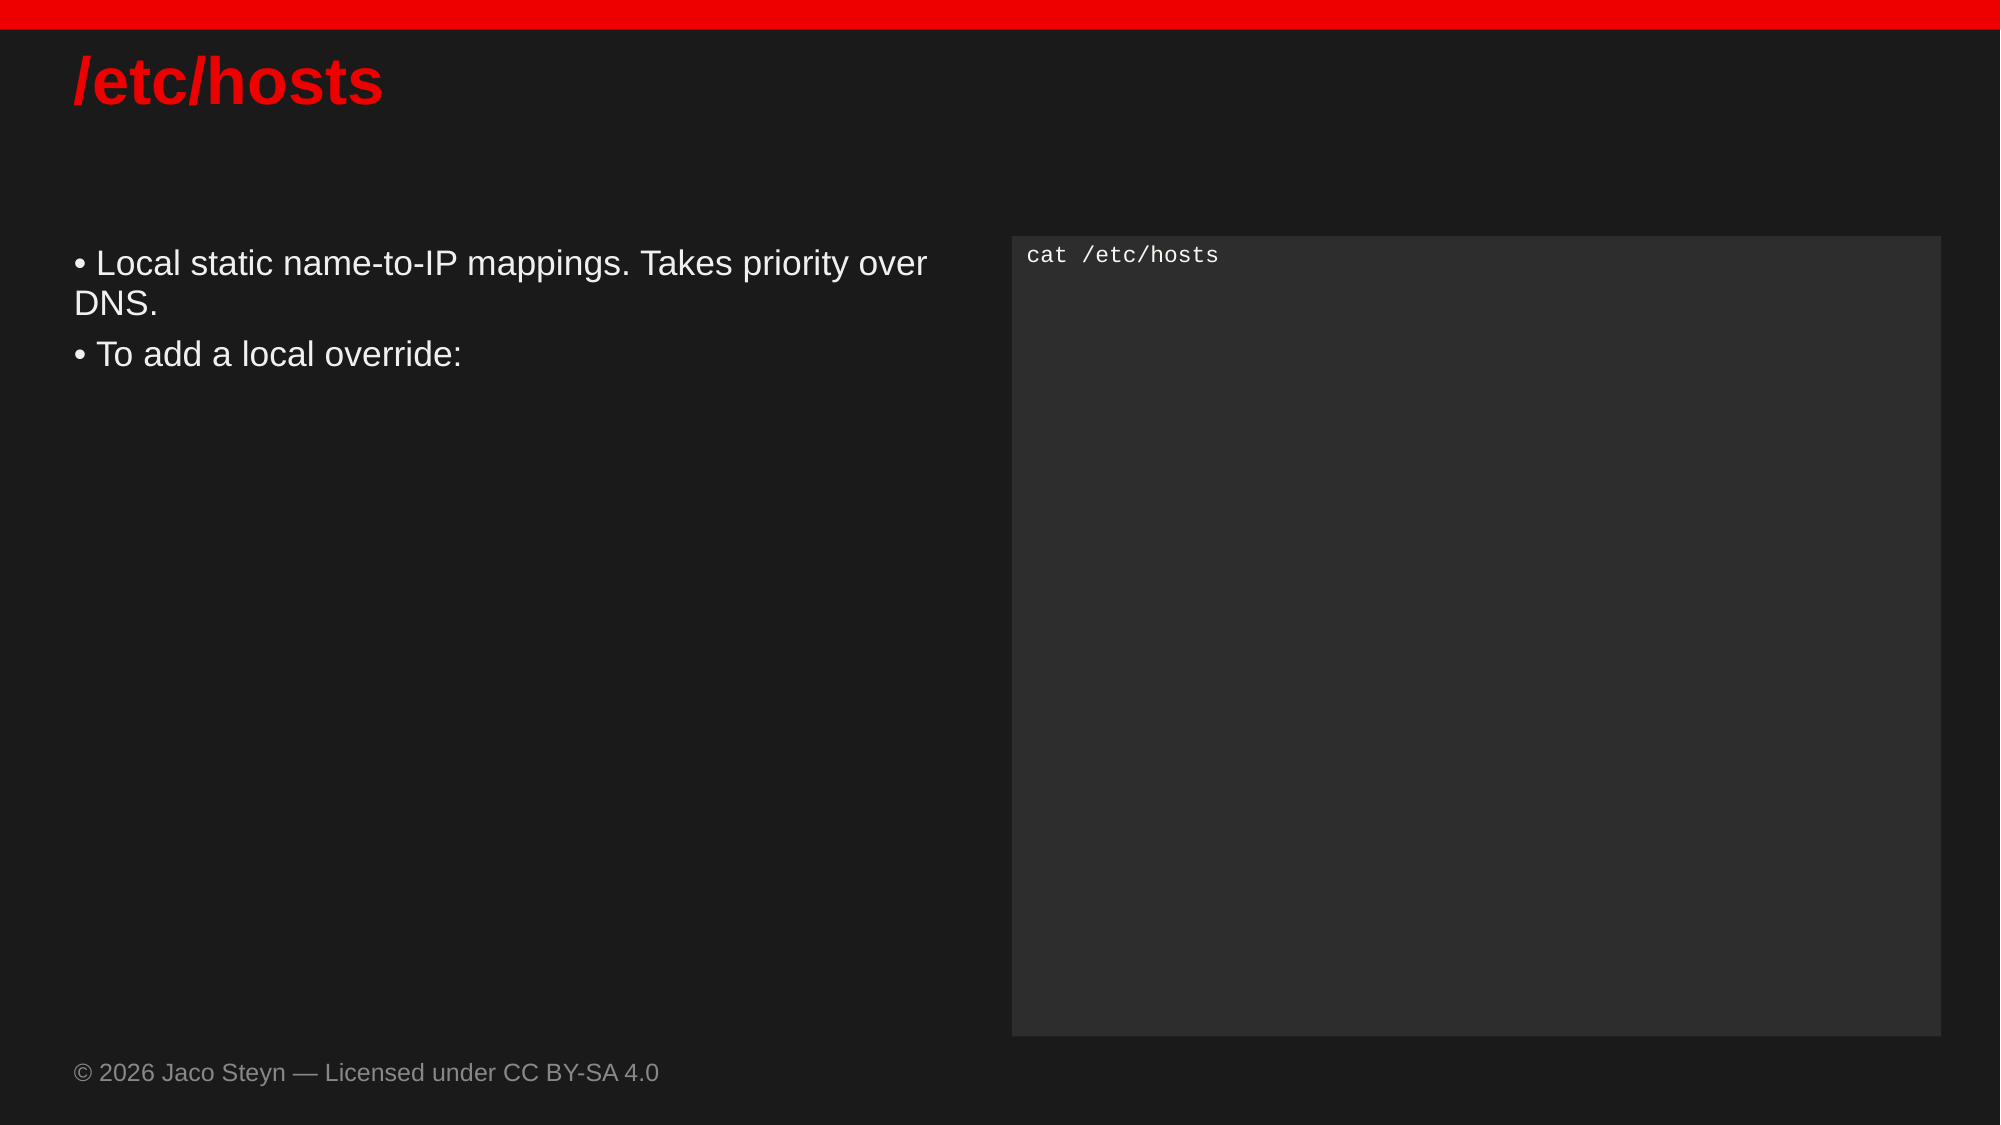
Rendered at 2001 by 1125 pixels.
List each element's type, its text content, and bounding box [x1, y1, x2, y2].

text_box © 2026 Jaco Steyn — Licensed under CC BY-SA 4.0 [59, 1051, 1942, 1093]
text_box [0, 0, 2001, 30]
text_box cat /etc/hosts [1011, 236, 1942, 1037]
text_box • Local static name-to-IP mappings. Takes priority over DNS. • To add a local override: [59, 236, 989, 1037]
text_box /etc/hosts [59, 36, 1942, 208]
